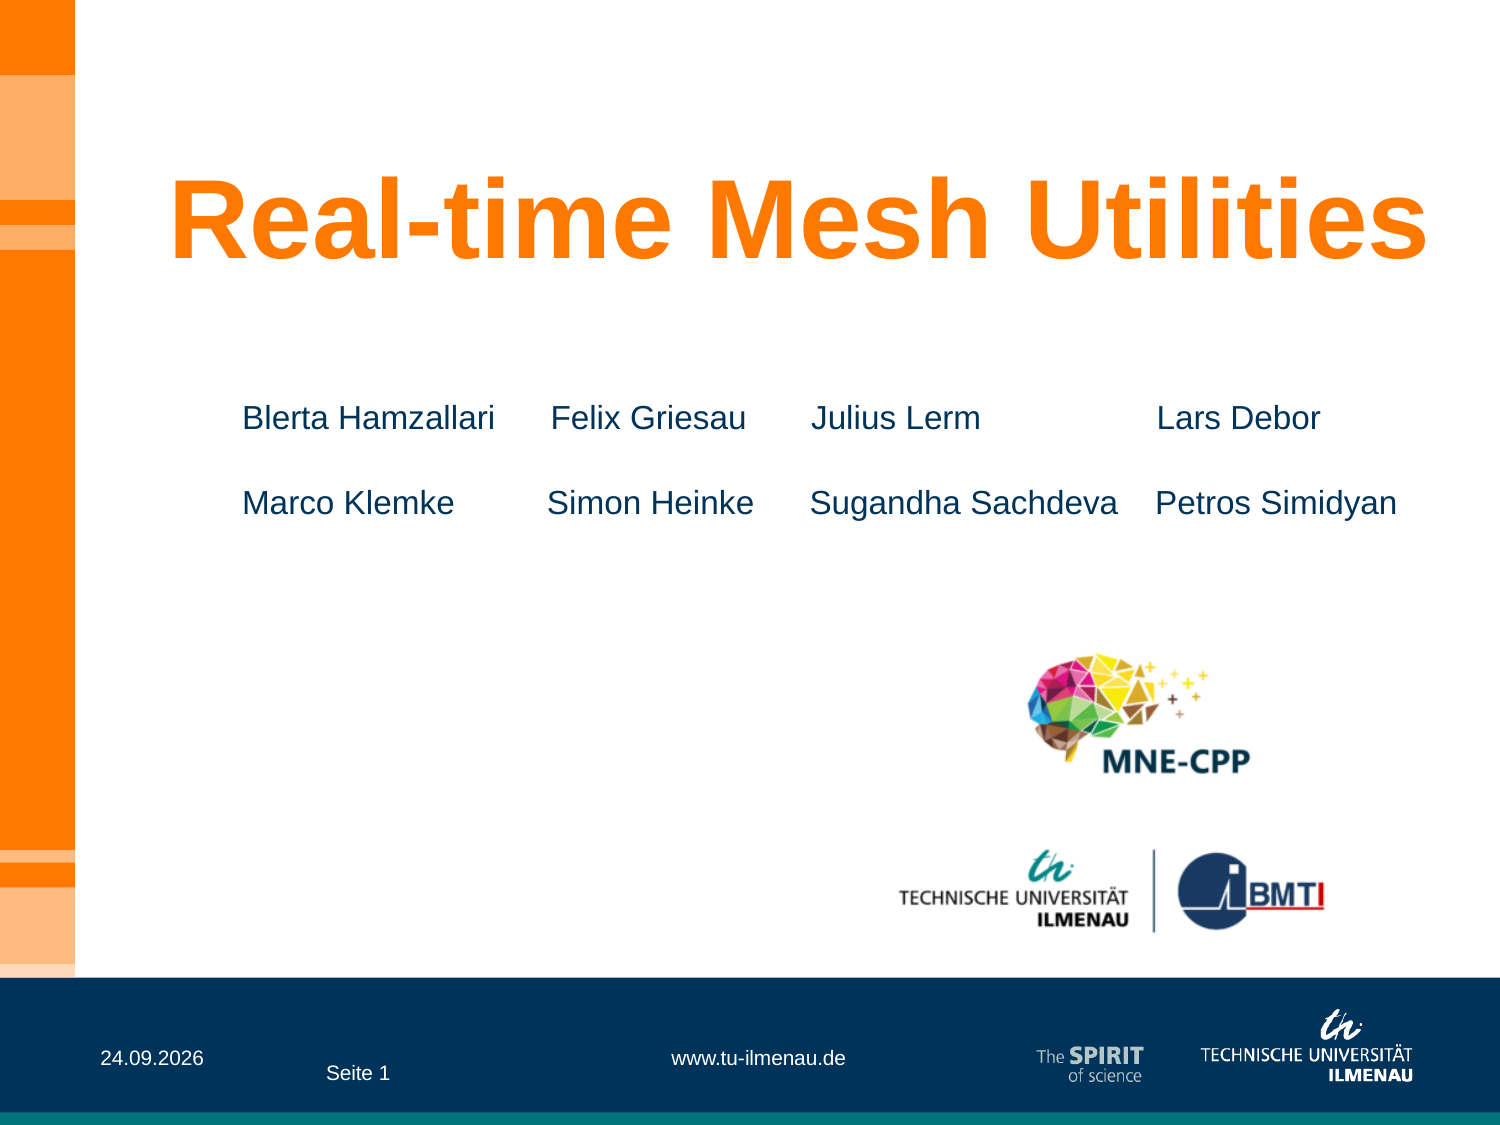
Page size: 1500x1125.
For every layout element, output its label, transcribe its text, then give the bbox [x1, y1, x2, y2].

picture [1033, 1040, 1147, 1085]
text_box www.tu-ilmenau.de [644, 1037, 858, 1088]
text_box Real-time Mesh Utilities Blerta Hamzallari Felix Griesau Julius Lerm Lars Debor Marco Klemke Simon Heinke Sugandha Sachdeva Petros Simidyan [153, 149, 1500, 1028]
picture [784, 524, 1489, 957]
picture [1200, 1028, 1413, 1082]
text_box 03.05.2017 [100, 1037, 276, 1088]
text_box Seite <Foliennummer> [289, 1051, 427, 1102]
